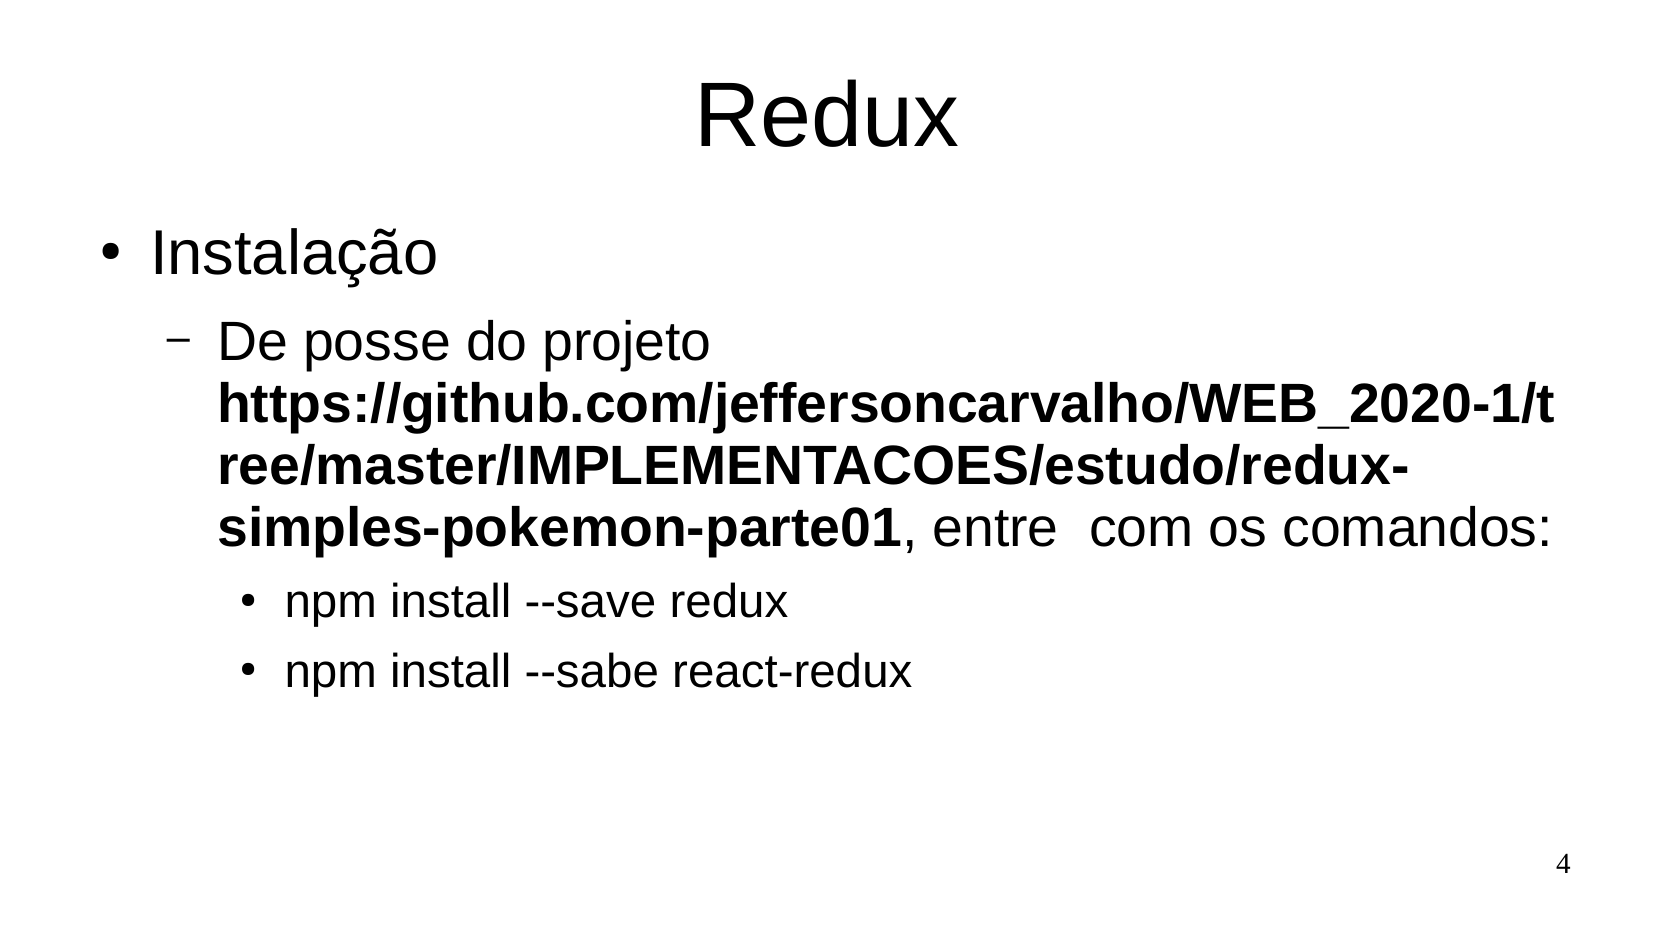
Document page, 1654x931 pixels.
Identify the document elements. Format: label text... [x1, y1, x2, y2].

title Redux [82, 37, 1571, 193]
list Instalação De posse do projeto https://github.com/jeffersoncarvalho/WEB_2020-1/tree/master/IMPLEMENTACOES/estudo/redux-simples-pokemon-parte01, entre com os comandos: npm install --save redux npm install --sabe react-redux [82, 217, 1571, 758]
